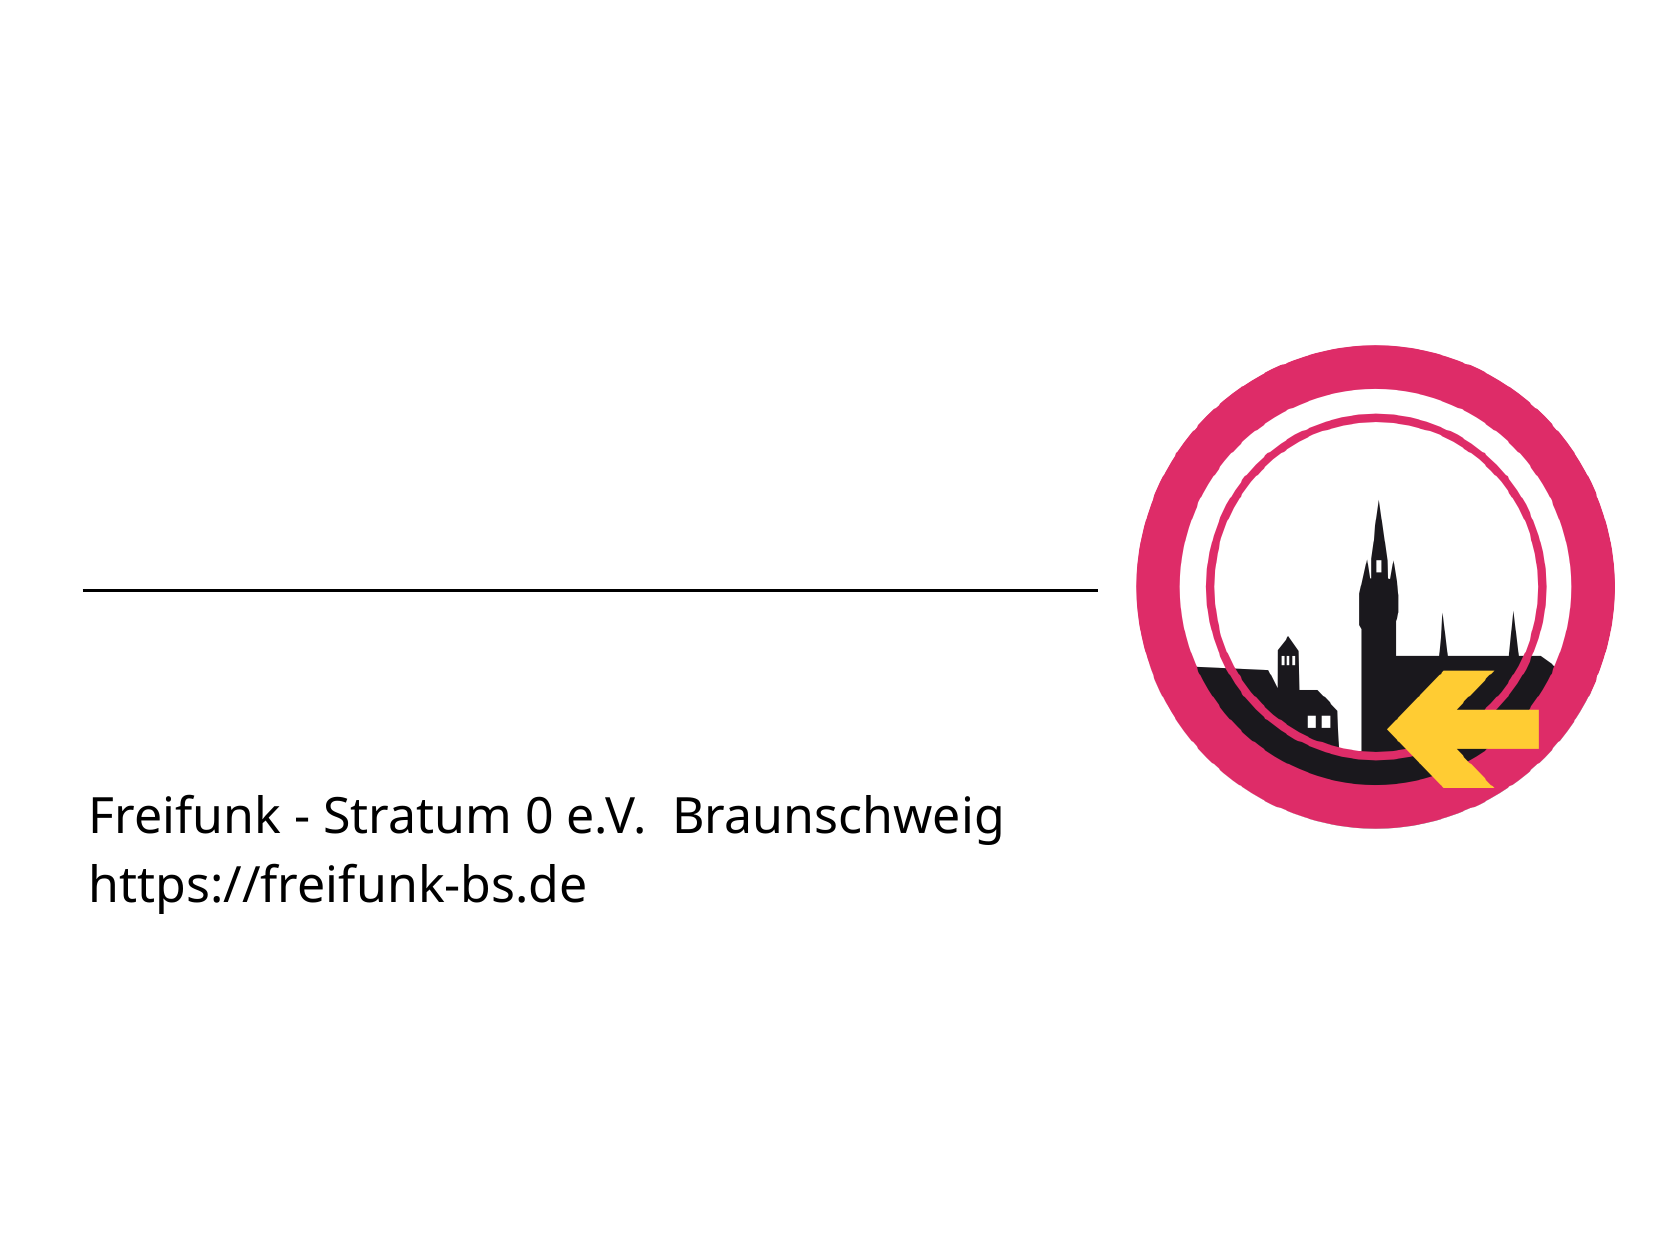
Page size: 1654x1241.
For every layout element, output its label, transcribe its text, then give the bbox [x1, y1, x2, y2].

picture [1131, 342, 1619, 830]
title Freifunk - Stratum 0 e.V. Braunschweig https://freifunk-bs.de [88, 601, 1105, 892]
